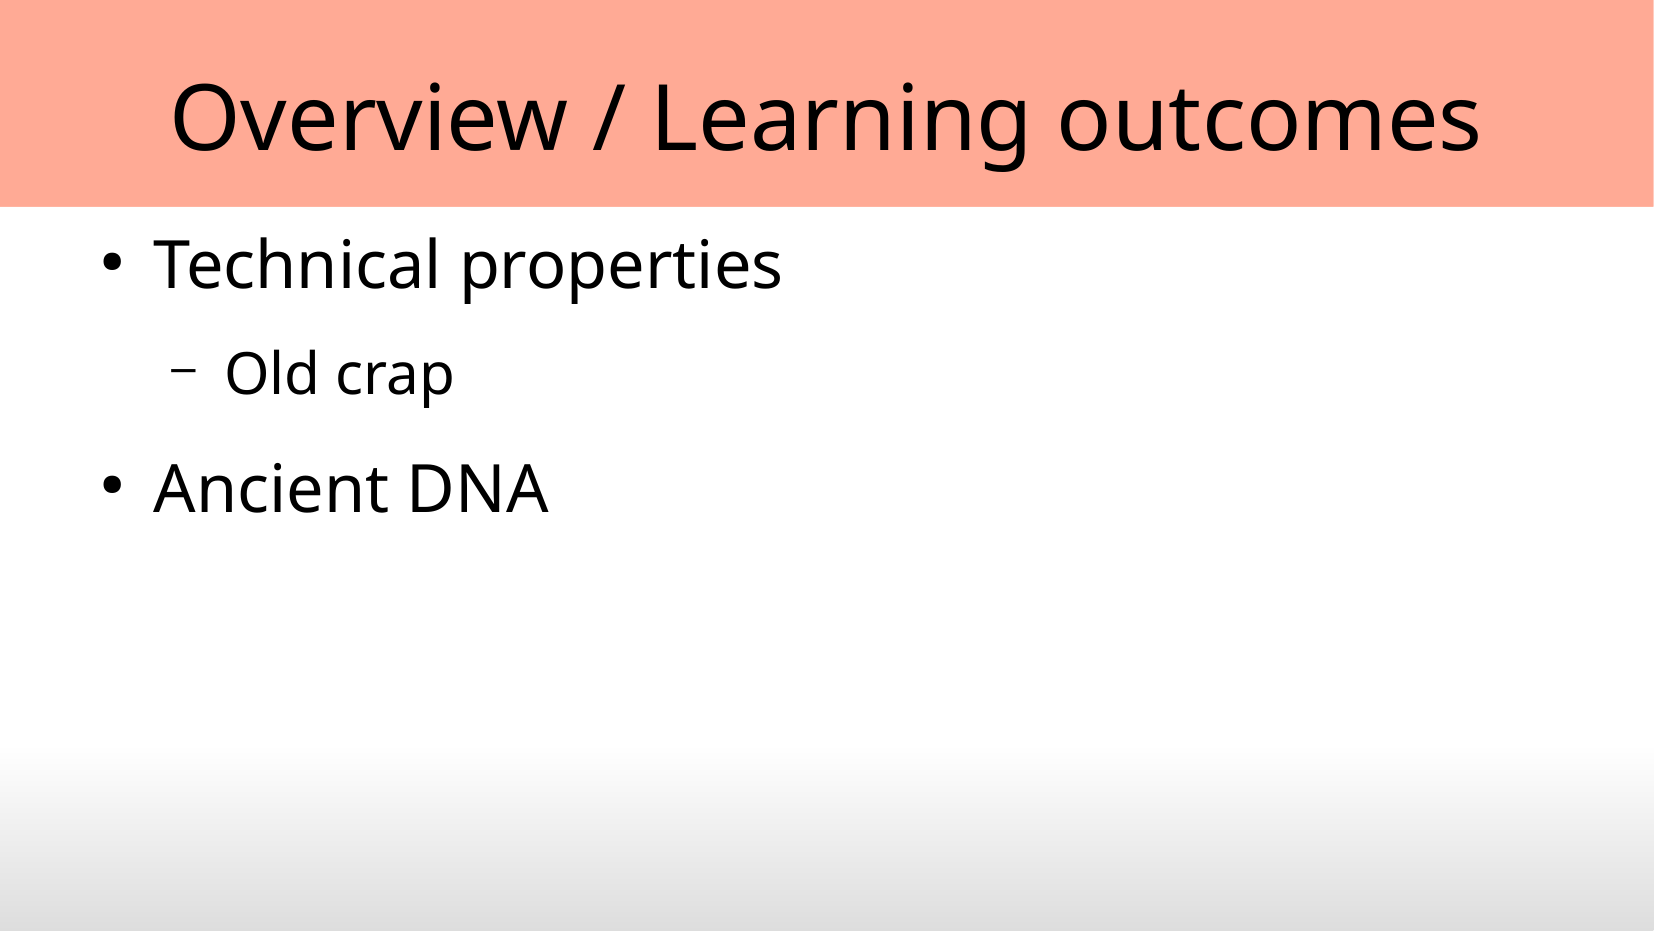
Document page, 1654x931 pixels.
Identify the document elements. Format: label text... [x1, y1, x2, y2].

list Technical properties Old crap Ancient DNA [82, 217, 1571, 758]
title Overview / Learning outcomes [82, 37, 1571, 193]
text_box [0, 0, 1654, 207]
